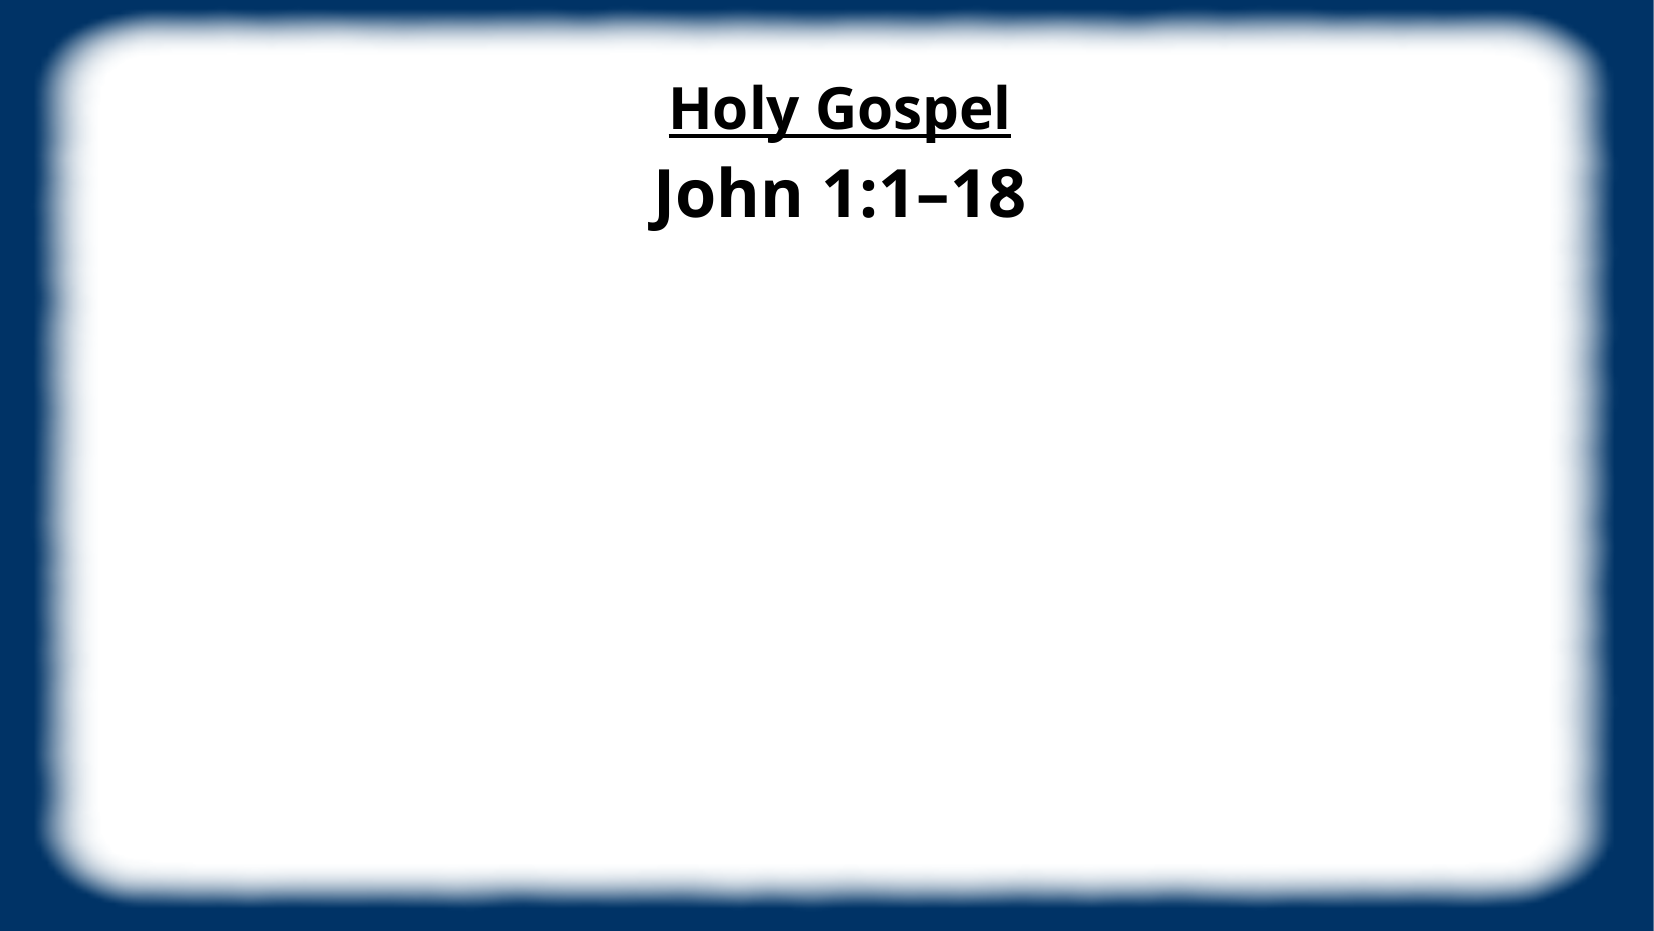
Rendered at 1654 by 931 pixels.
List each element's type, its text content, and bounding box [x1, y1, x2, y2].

text_box Holy Gospel John 1:1–18 [120, 60, 1561, 256]
picture [0, 0, 1654, 931]
